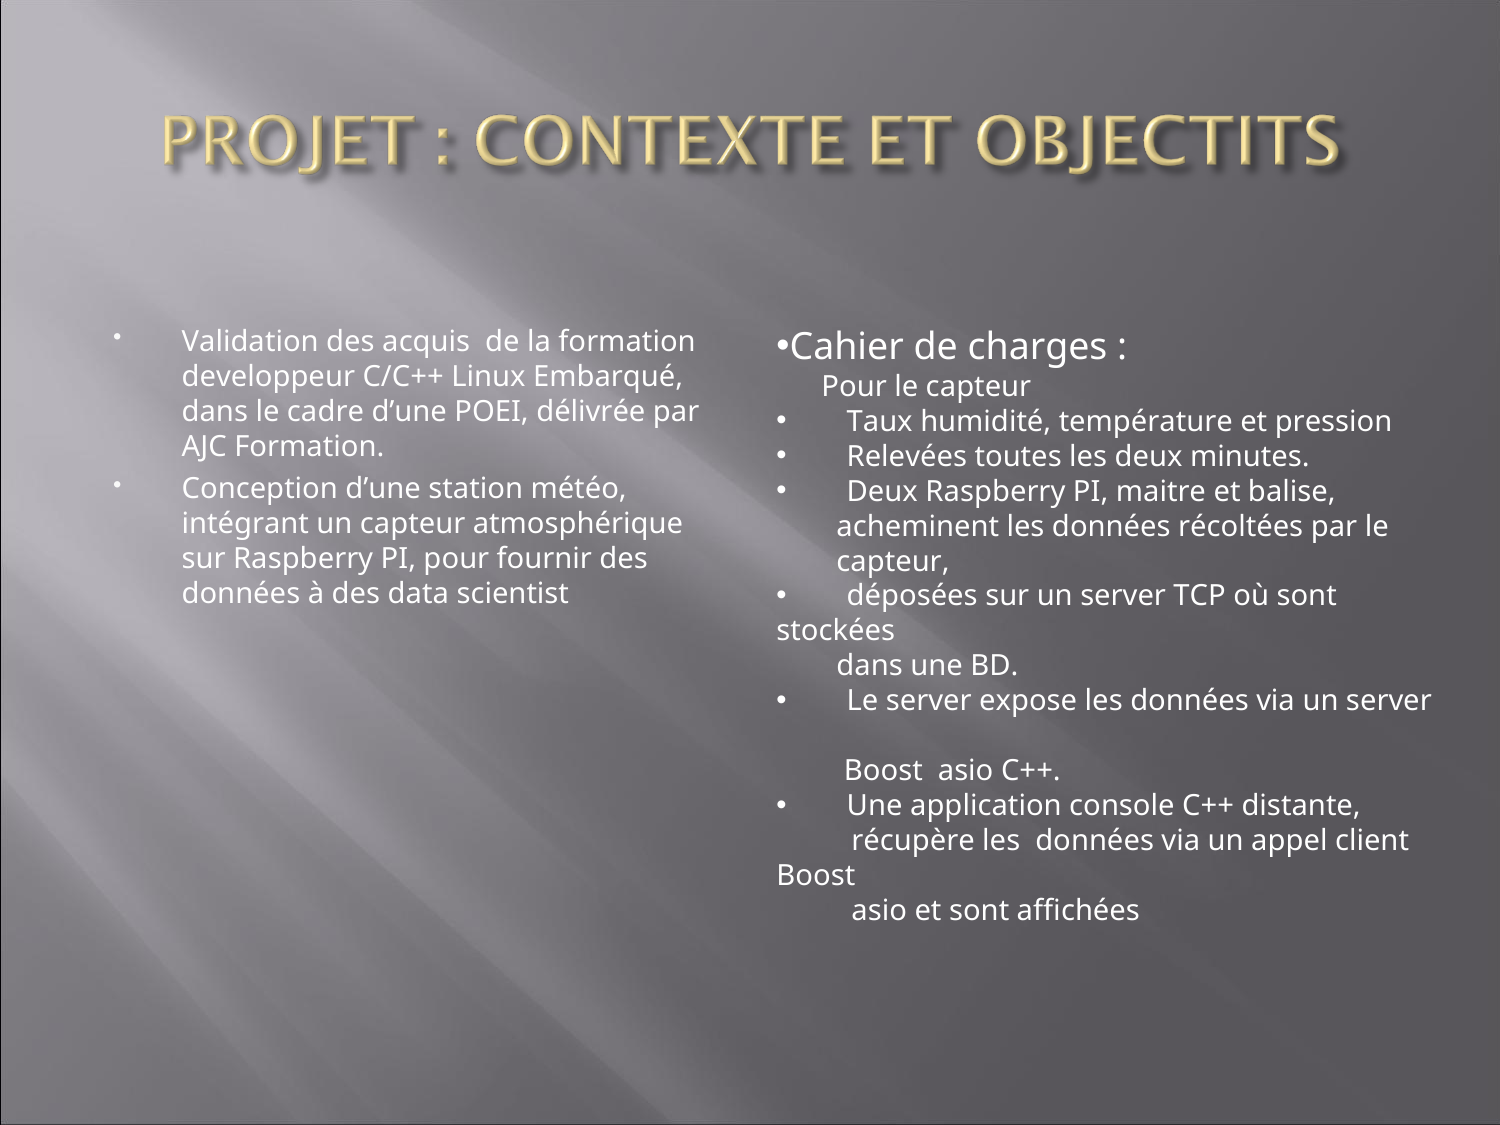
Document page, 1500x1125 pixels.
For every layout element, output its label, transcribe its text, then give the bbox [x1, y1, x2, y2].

text_box Cahier de charges : Pour le capteur Taux humidité, température et pression Relevées toutes les deux minutes. Deux Raspberry PI, maitre et balise, acheminent les données récoltées par le capteur, déposées sur un server TCP où sont stockées dans une BD. Le server expose les données via un server Boost asio C++. Une application console C++ distante, récupère les données via un appel client Boost asio et sont affichées [761, 314, 1471, 970]
list Validation des acquis de la formation developpeur C/C++ Linux Embarqué, dans le cadre d’une POEI, délivrée par AJC Formation. Conception d’une station météo, intégrant un capteur atmosphérique sur Raspberry PI, pour fournir des données à des data scientist [76, 314, 727, 882]
picture [0, 0, 1500, 1125]
